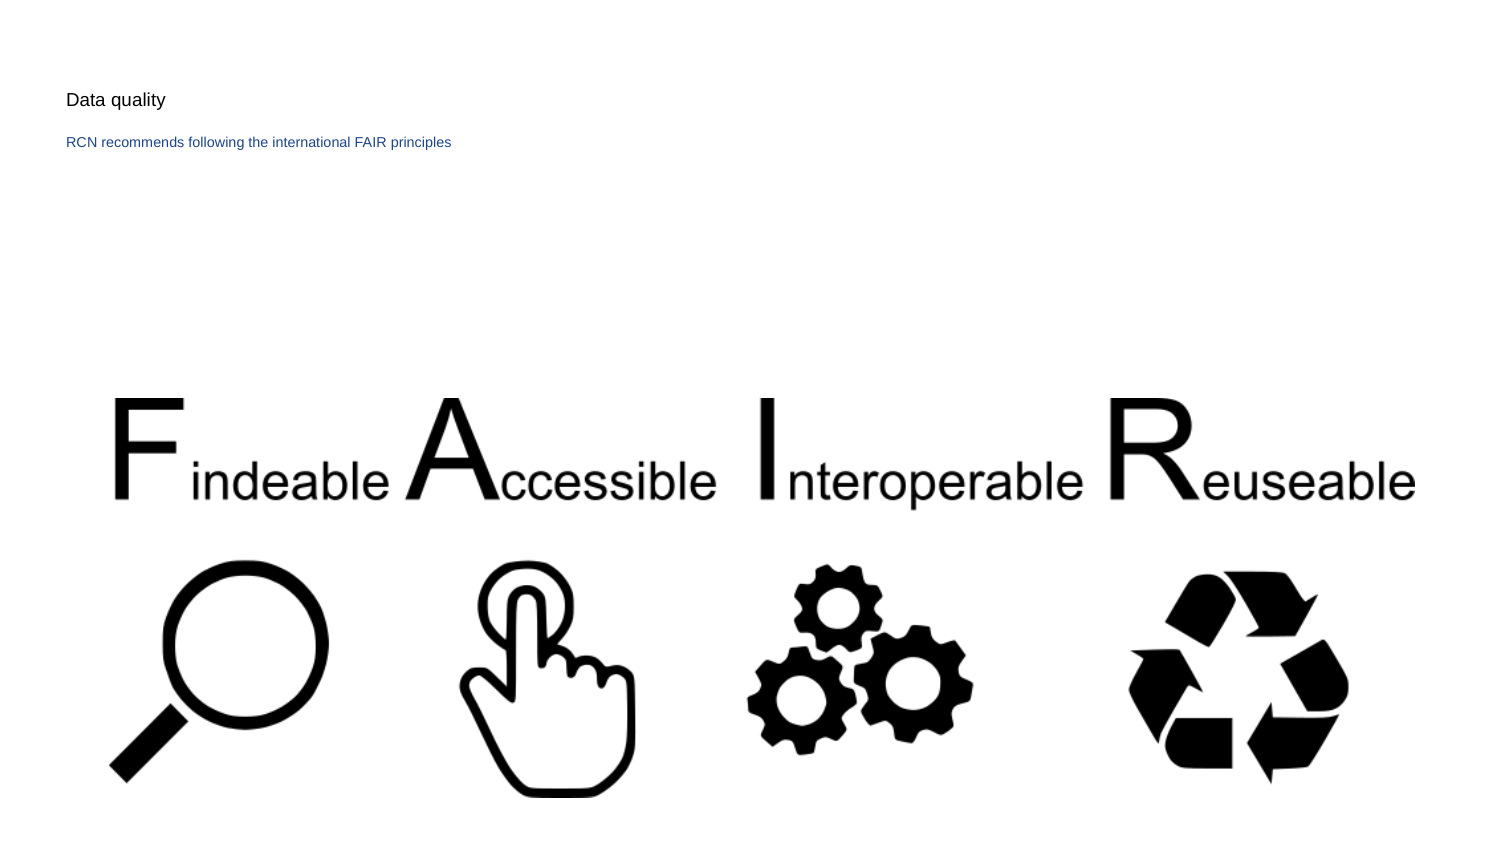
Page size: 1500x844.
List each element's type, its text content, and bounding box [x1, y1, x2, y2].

picture [109, 398, 1415, 798]
title Data quality RCN recommends following the international FAIR principles [51, 72, 1449, 167]
